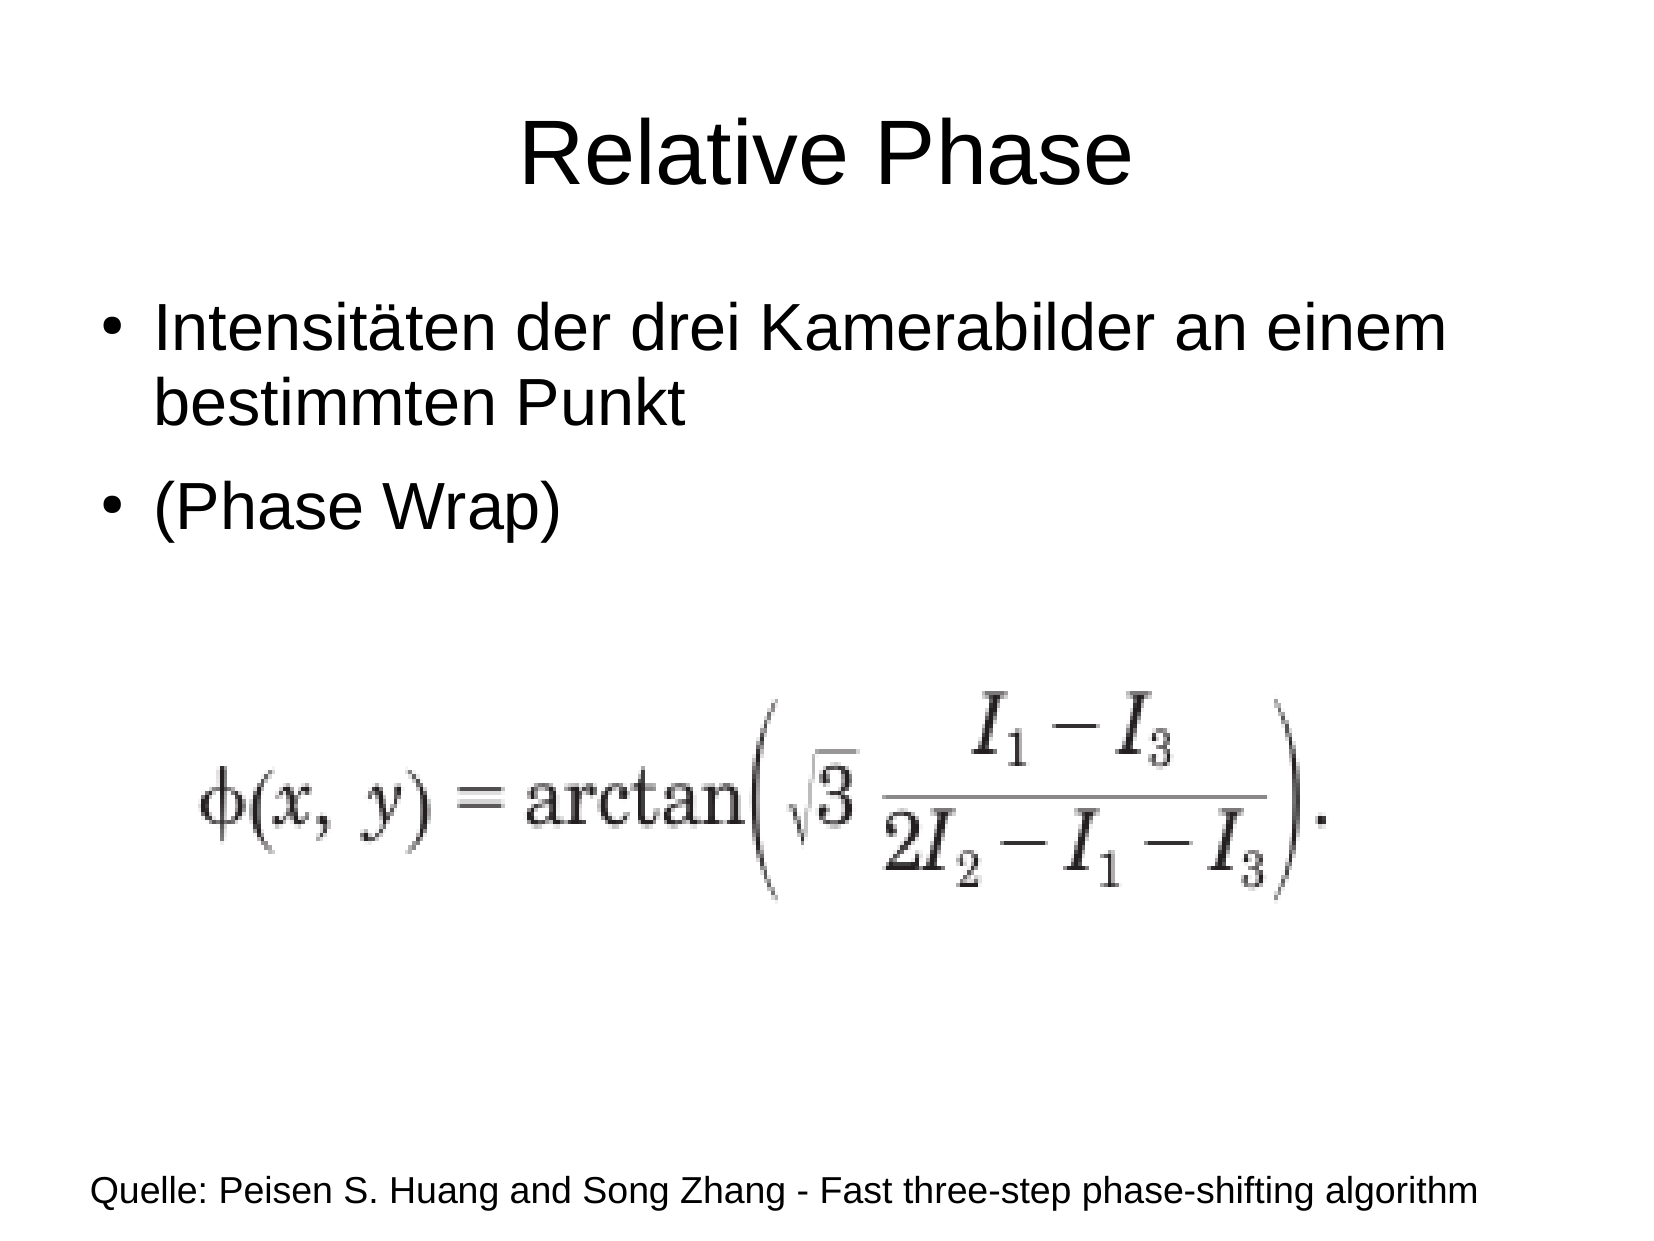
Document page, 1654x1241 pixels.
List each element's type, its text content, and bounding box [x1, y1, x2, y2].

list Intensitäten der drei Kamerabilder an einem bestimmten Punkt (Phase Wrap) [82, 290, 1571, 601]
text_box Quelle: Peisen S. Huang and Song Zhang - Fast three-step phase-shifting algorithm [75, 1162, 1495, 1220]
picture [139, 658, 1378, 921]
title Relative Phase [82, 56, 1571, 250]
